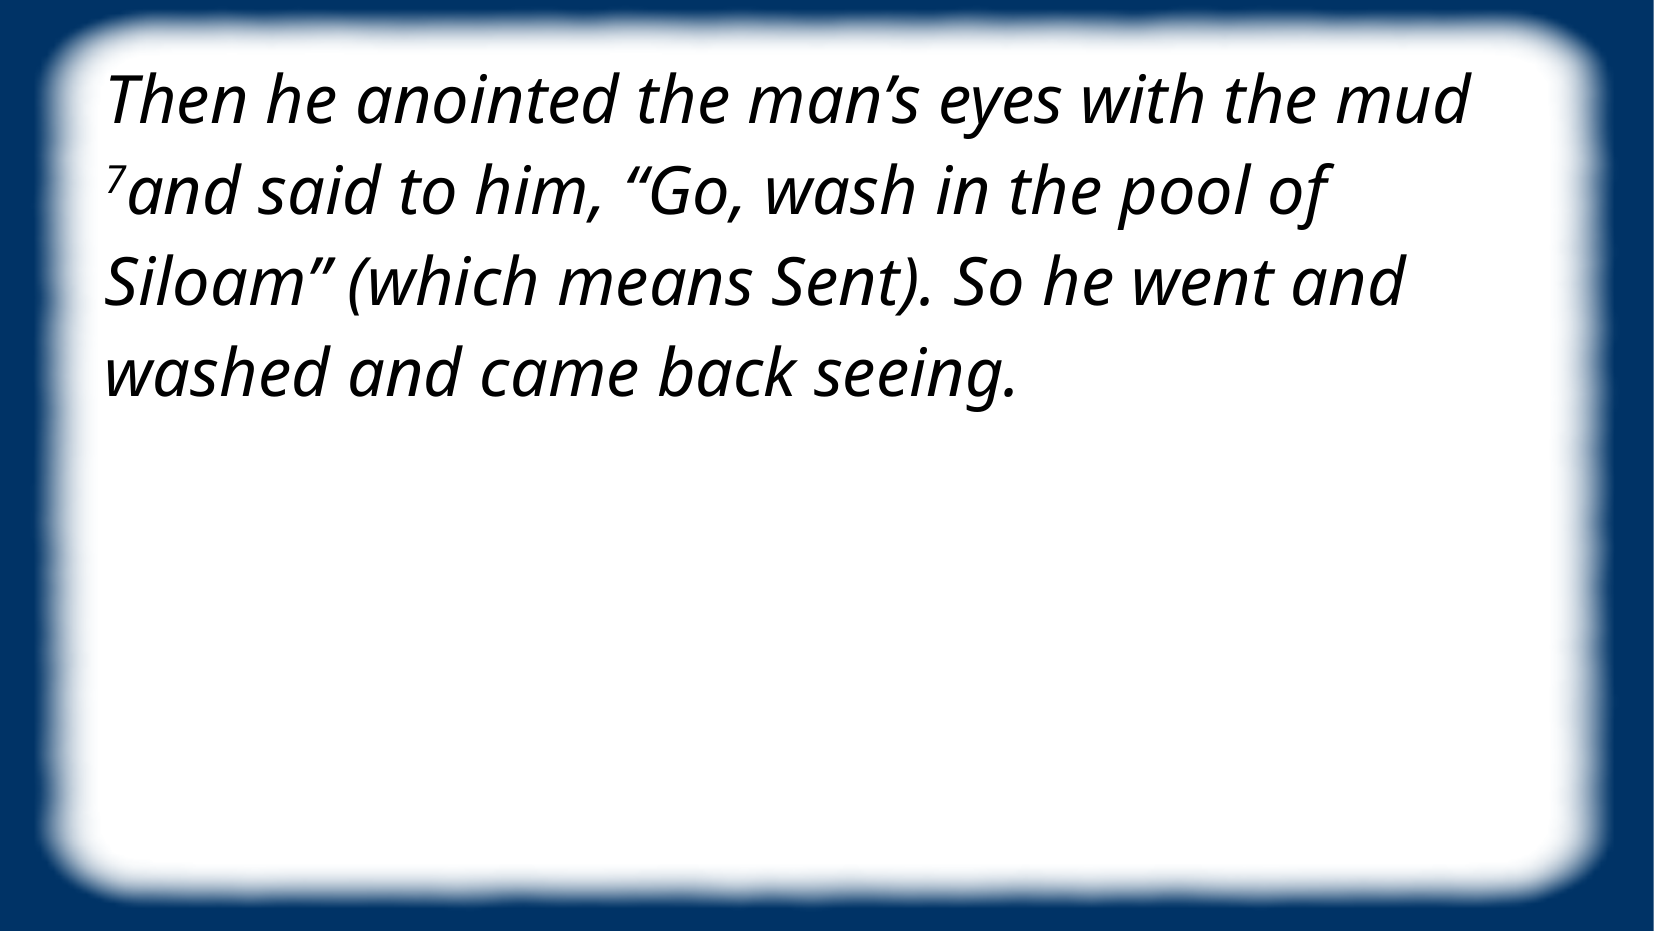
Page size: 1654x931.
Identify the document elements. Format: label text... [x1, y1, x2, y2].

text_box Then he anointed the man’s eyes with the mud 7and said to him, “Go, wash in the pool of Siloam” (which means Sent). So he went and washed and came back seeing. [90, 45, 1561, 415]
picture [0, 0, 1654, 931]
